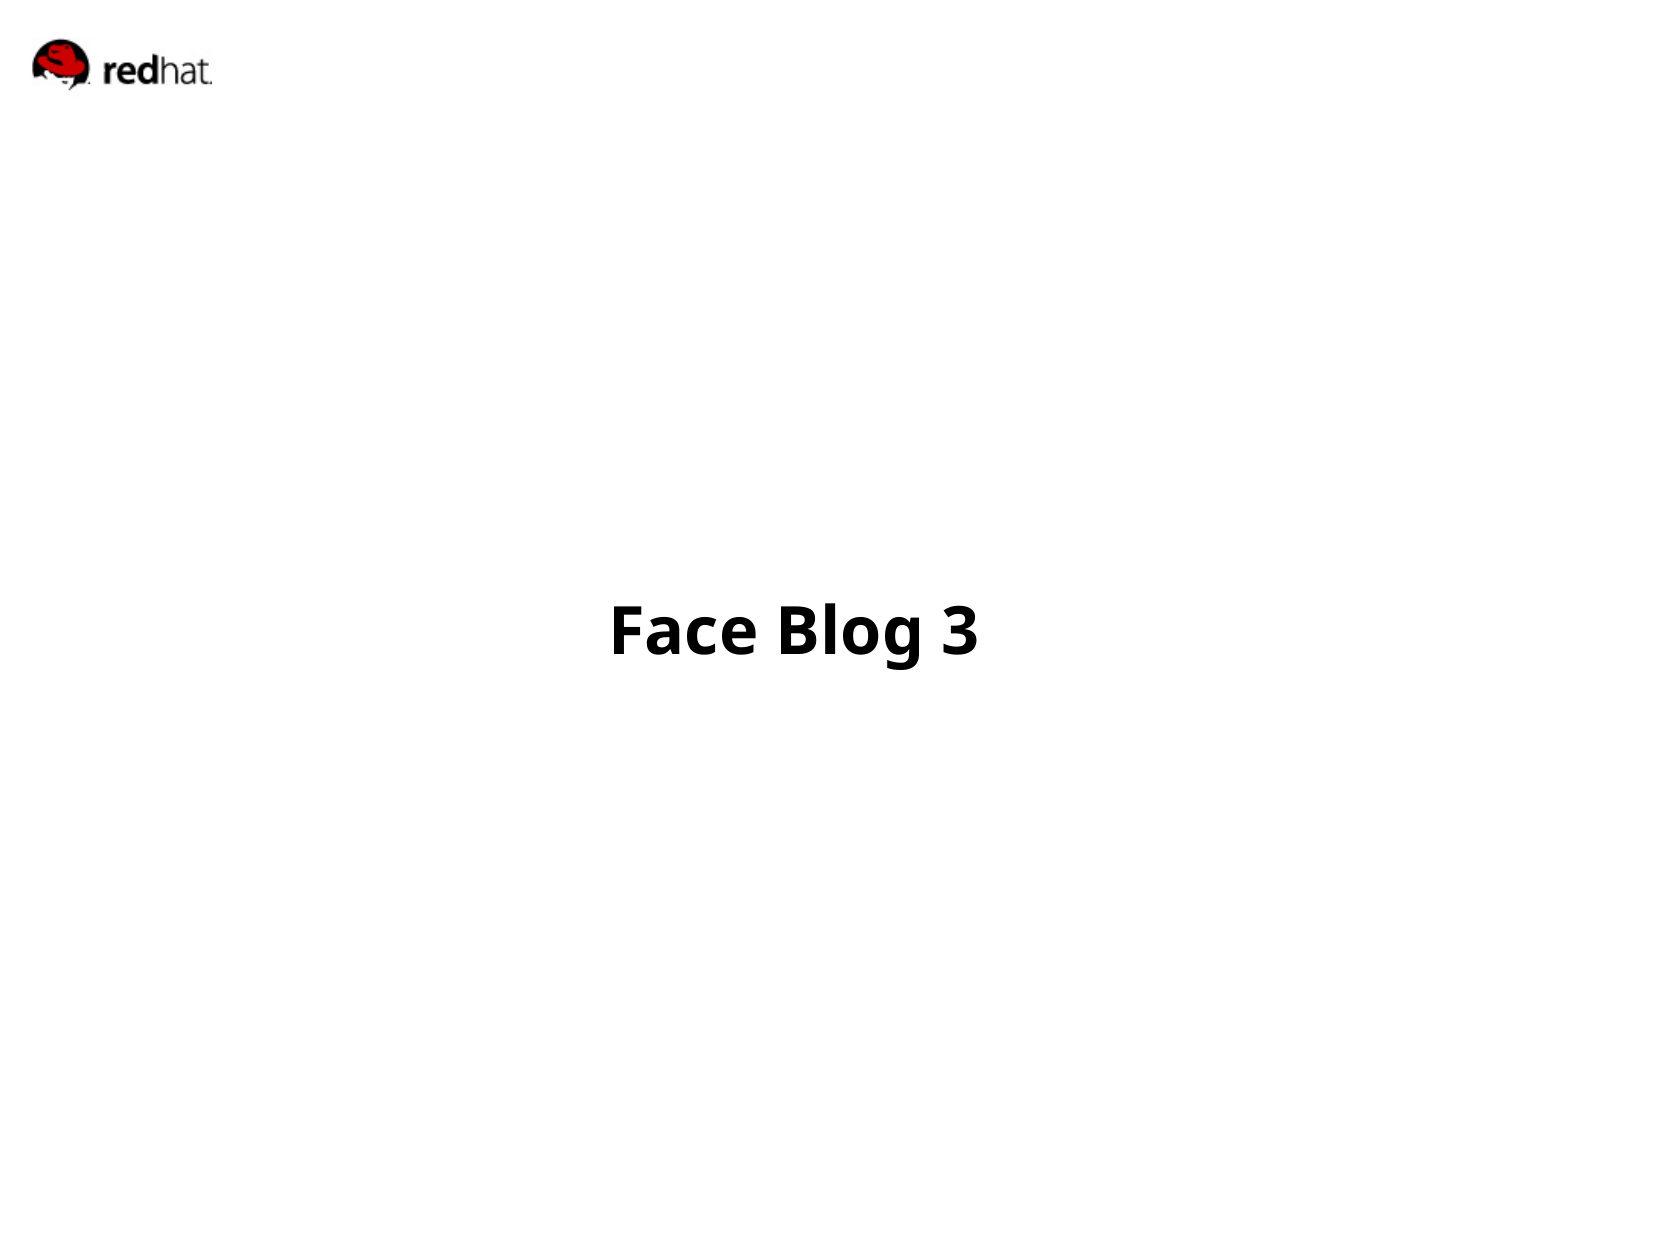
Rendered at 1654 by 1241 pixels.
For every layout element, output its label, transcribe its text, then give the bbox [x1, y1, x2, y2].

title Face Blog 3 [87, 525, 1501, 733]
picture [31, 37, 212, 98]
